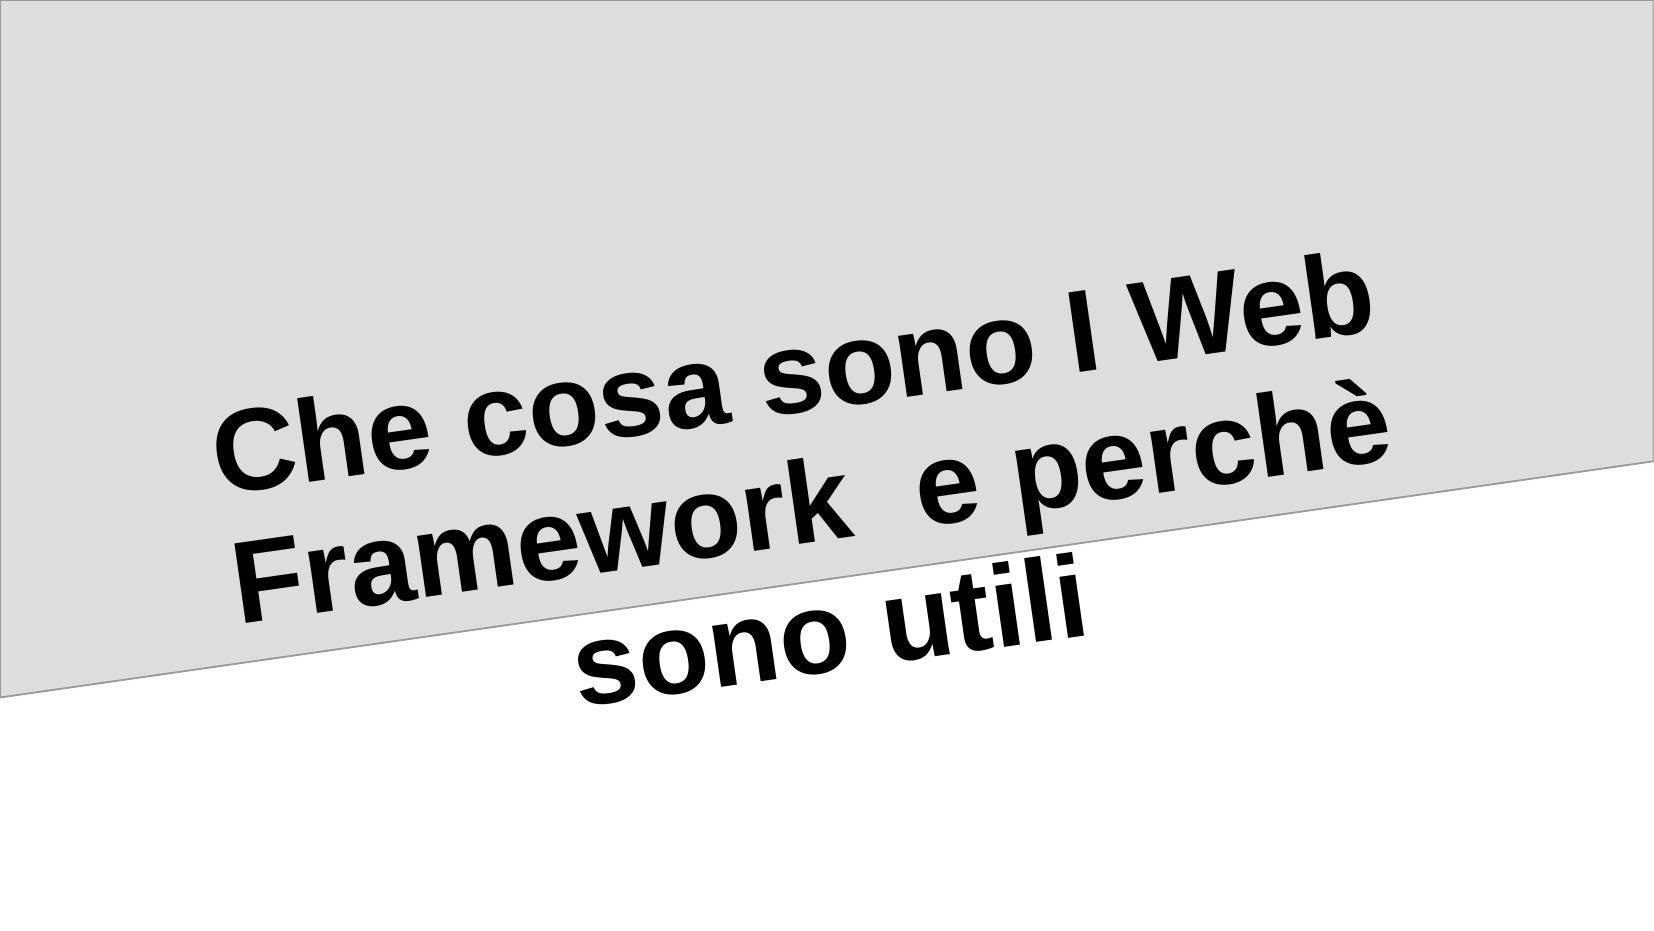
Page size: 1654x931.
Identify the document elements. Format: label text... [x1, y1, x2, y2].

text_box [100, 478, 1546, 782]
title Che cosa sono I Web Framework e perchè sono utili [53, 203, 1571, 800]
